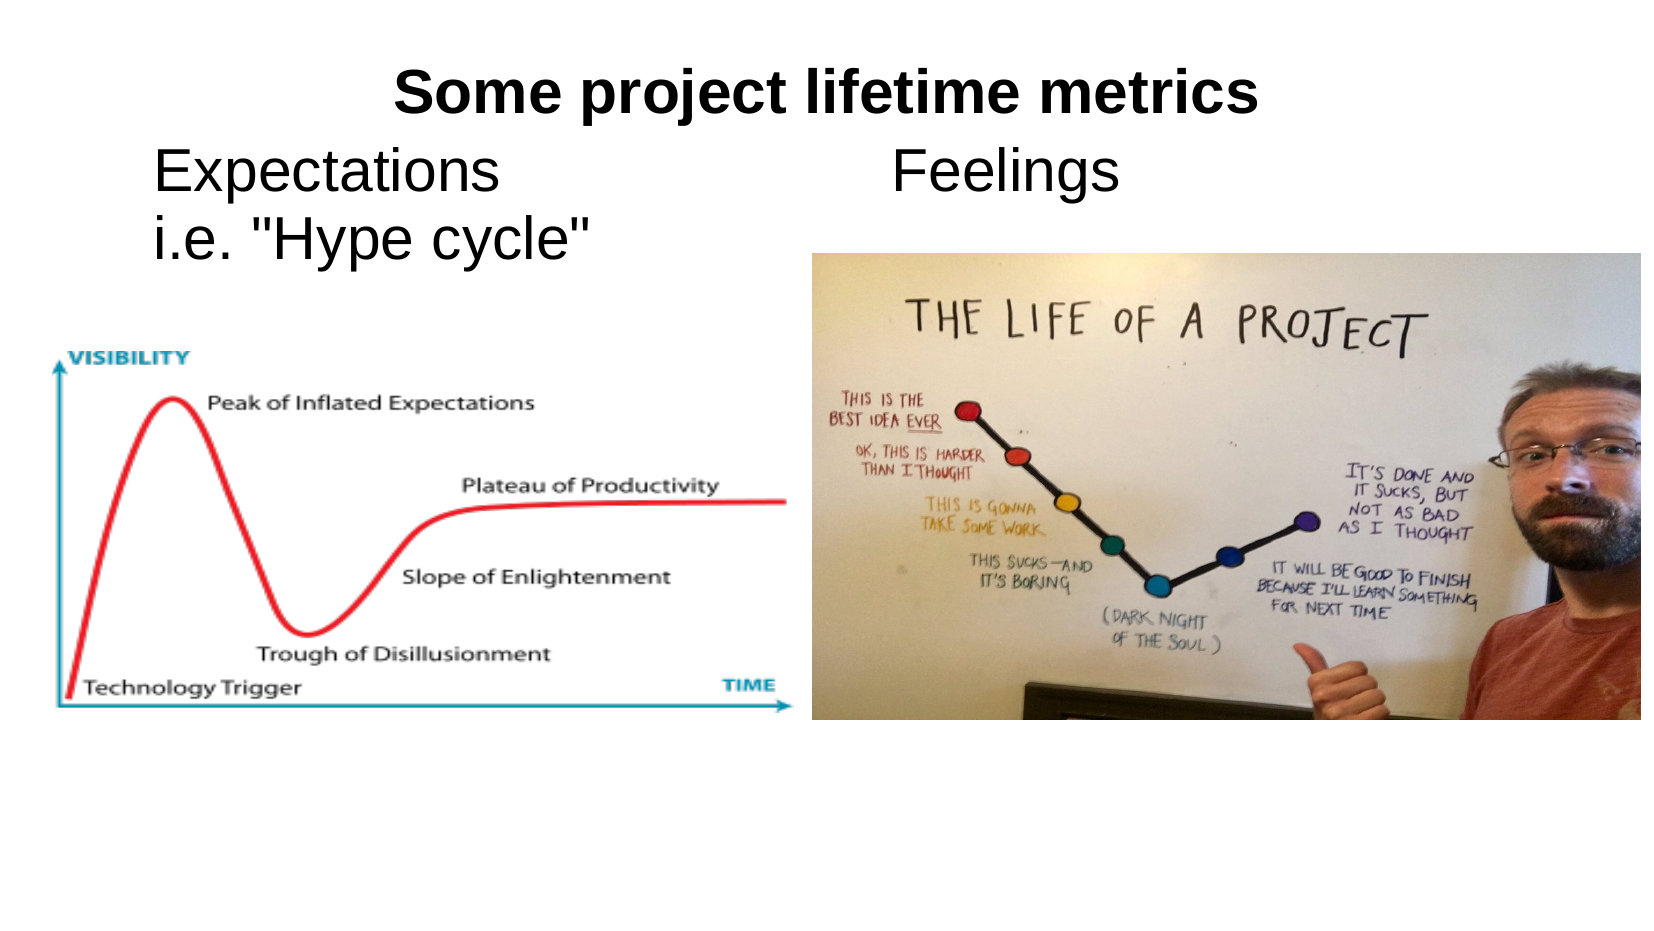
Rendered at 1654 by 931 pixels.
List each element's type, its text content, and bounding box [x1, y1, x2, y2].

title Some project lifetime metrics [82, 37, 1571, 136]
picture [52, 351, 82, 713]
list Expectations Feelings i.e. "Hype cycle" [82, 136, 1571, 757]
picture [812, 253, 1641, 720]
